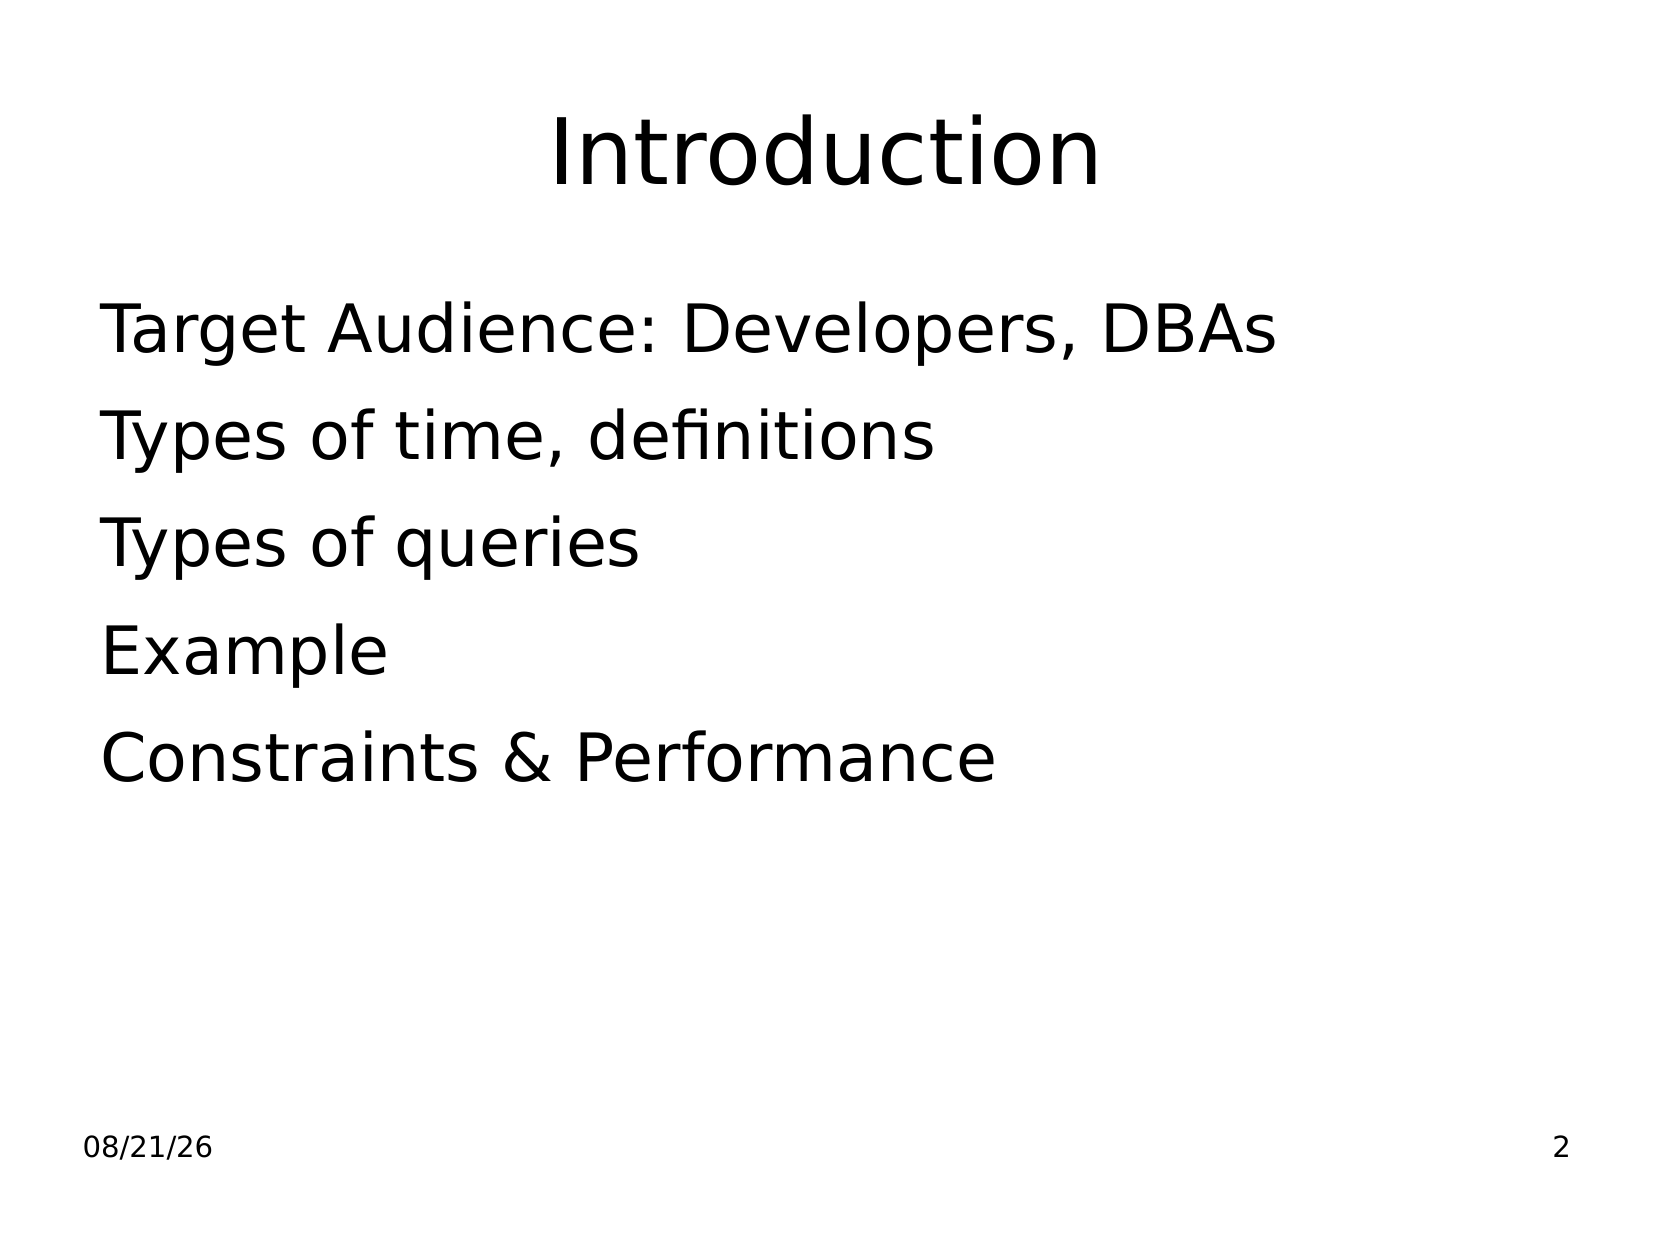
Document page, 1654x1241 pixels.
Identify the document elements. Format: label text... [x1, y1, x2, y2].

list Target Audience: Developers, DBAs Types of time, definitions Types of queries Example Constraints & Performance [82, 290, 1571, 1094]
title Introduction [82, 49, 1571, 257]
